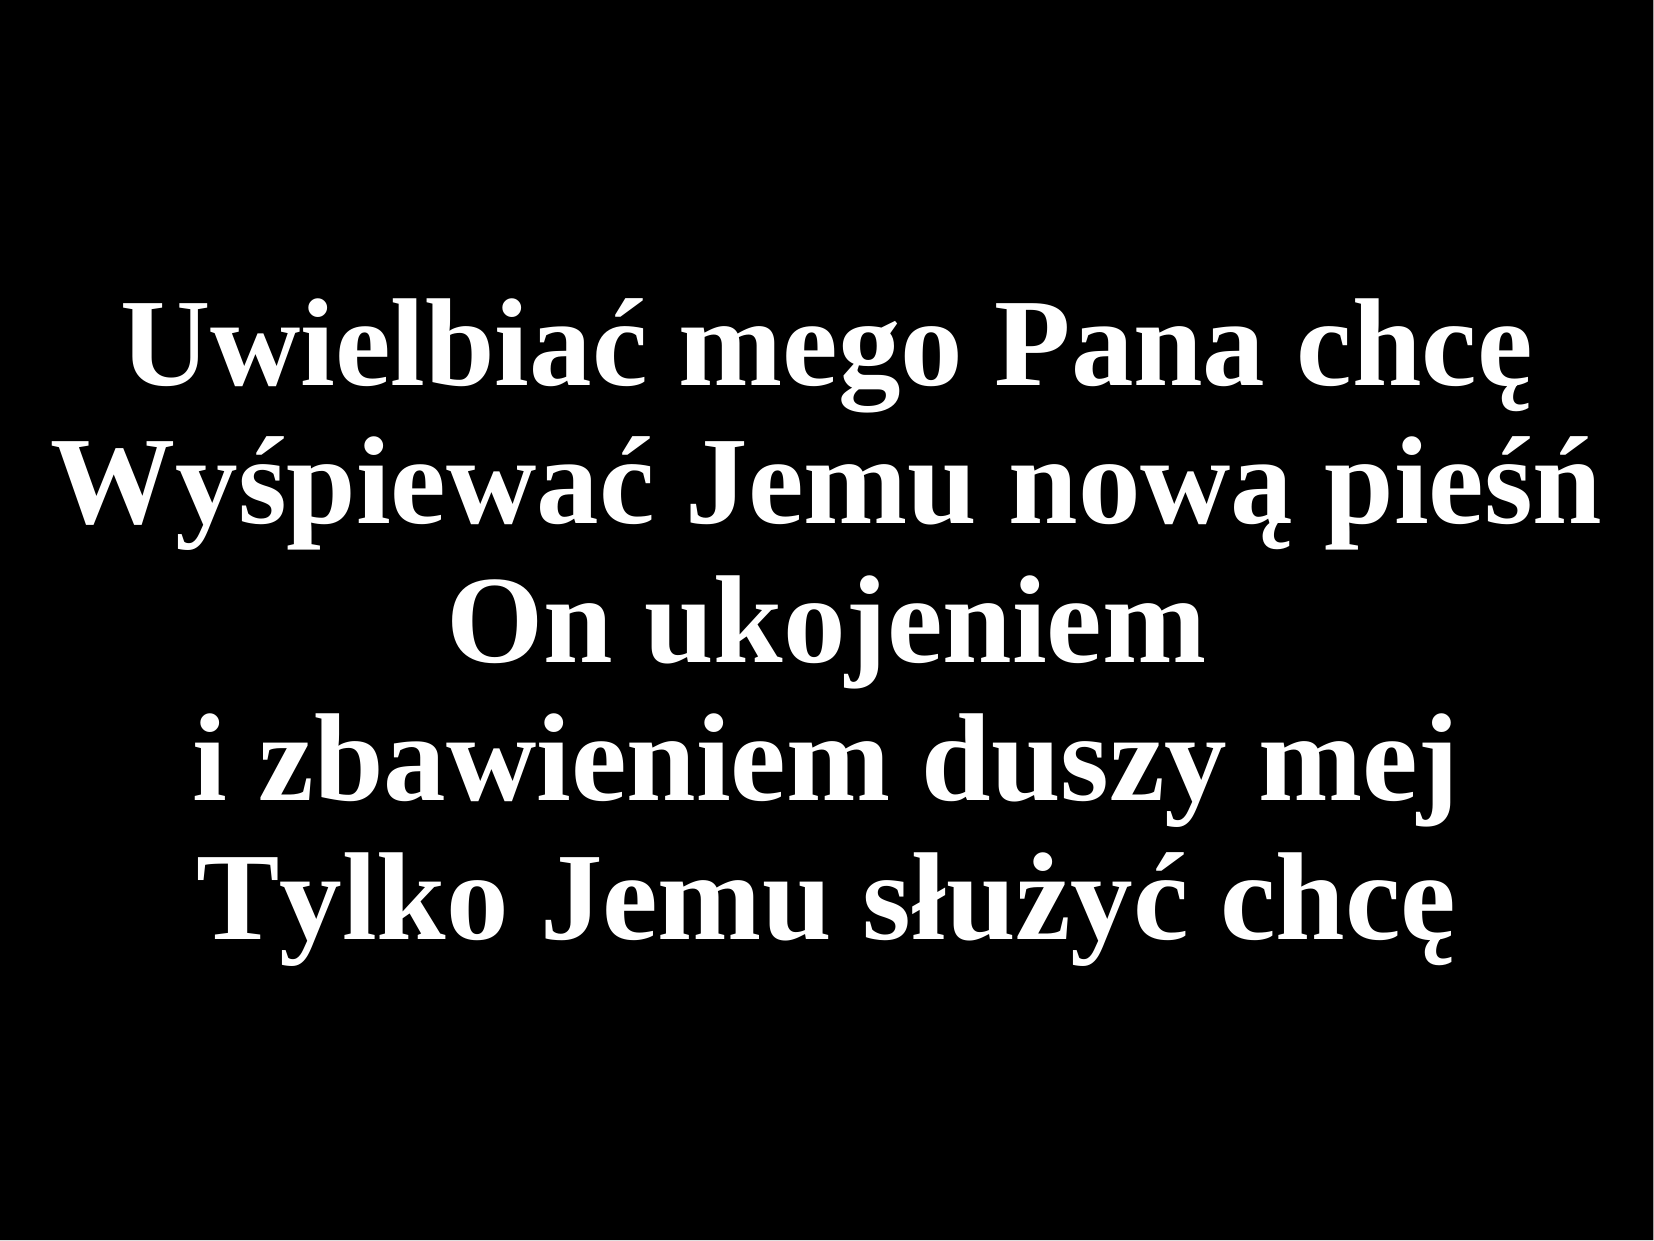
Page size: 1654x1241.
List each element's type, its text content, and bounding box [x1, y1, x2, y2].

title Uwielbiać mego Pana chcę Wyśpiewać Jemu nową pieśń On ukojeniem i zbawieniem duszy mej Tylko Jemu służyć chcę [0, 0, 1654, 1241]
